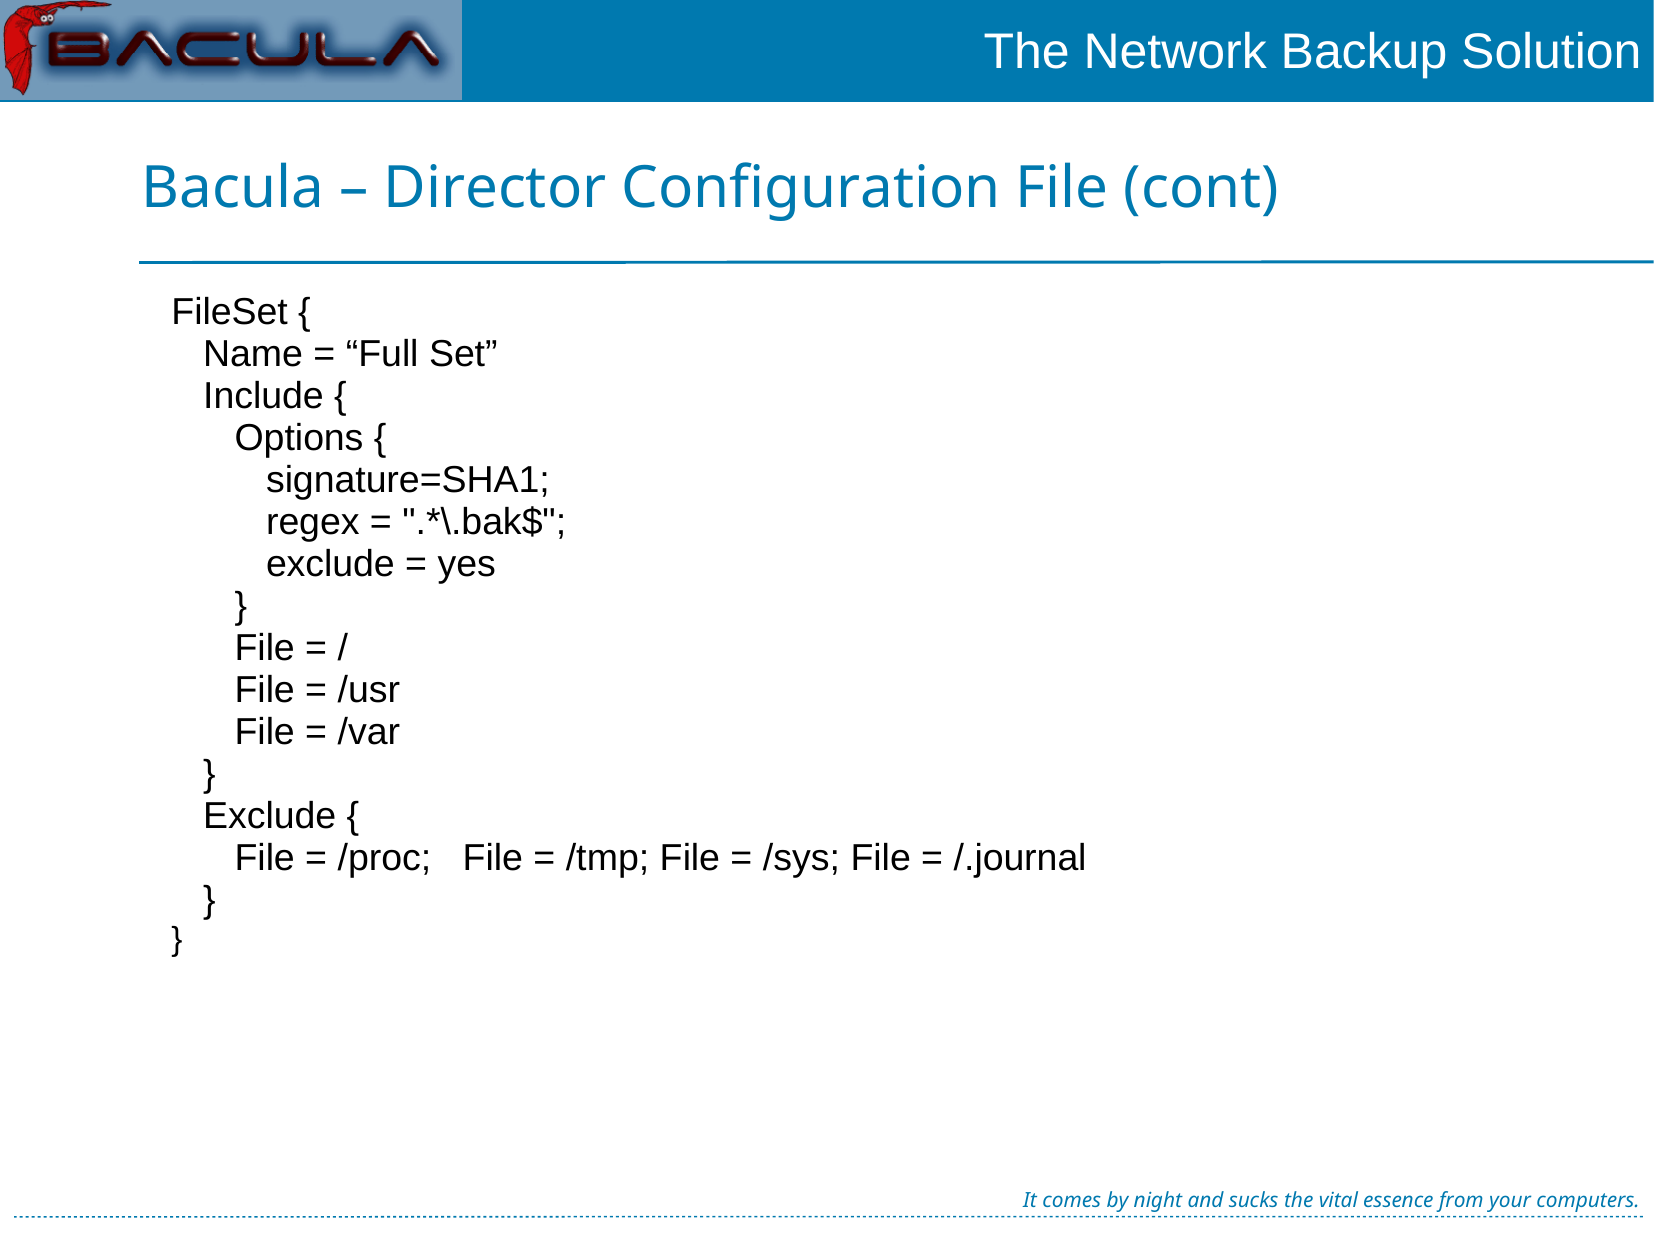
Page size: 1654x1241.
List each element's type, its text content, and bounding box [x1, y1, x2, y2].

picture [0, 0, 461, 99]
title Bacula – Director Configuration File (cont) [141, 112, 1501, 226]
list FileSet { Name = “Full Set” Include { Options { signature=SHA1; regex = ".*\.bak$"; exclude = yes } File = / File = /usr File = /var } Exclude { File = /proc; File = /tmp; File = /sys; File = /.journal } } [112, 290, 1506, 1177]
